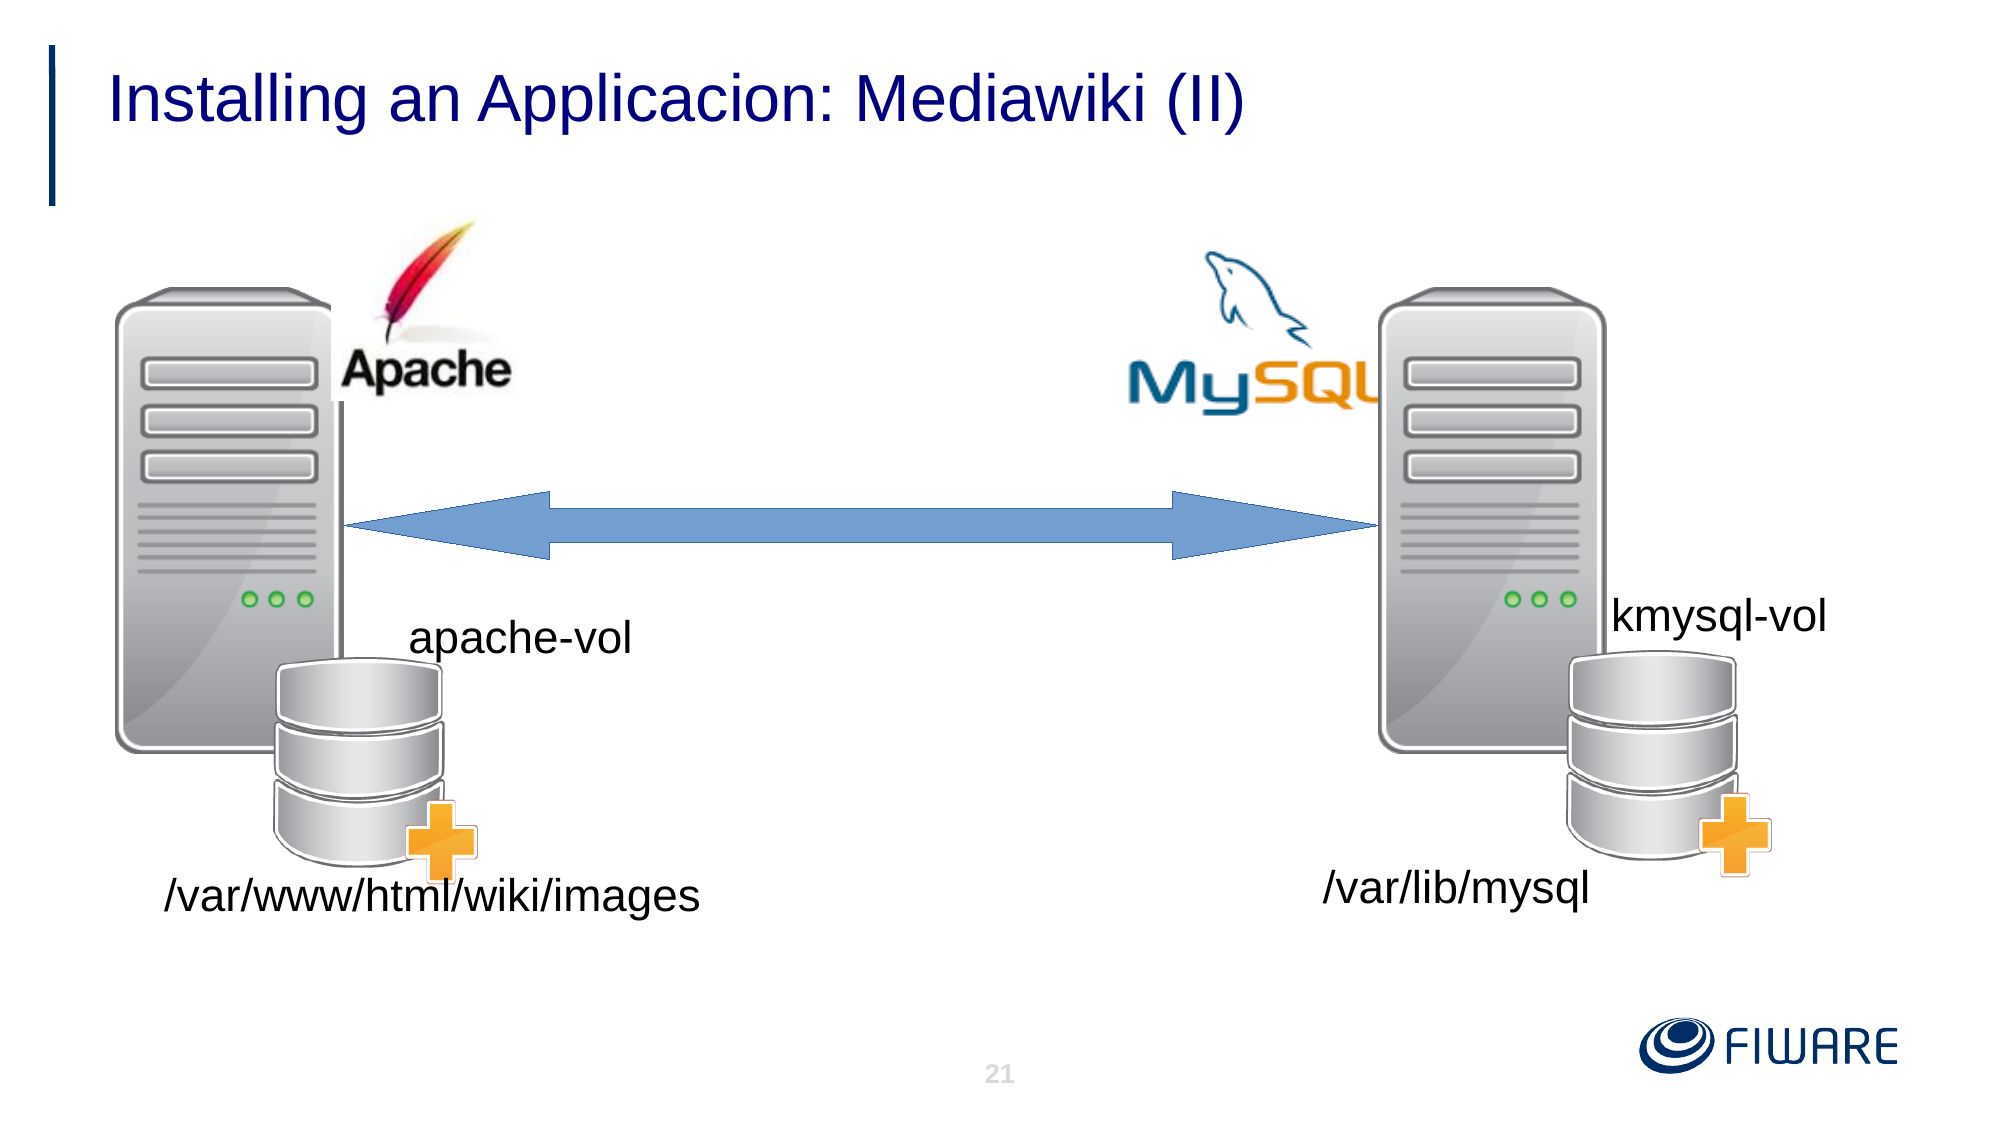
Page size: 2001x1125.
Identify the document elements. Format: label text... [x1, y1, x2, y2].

text_box kmysql-vol [1596, 582, 1890, 665]
text_box /var/www/html/wiki/images [149, 862, 792, 945]
picture [115, 217, 532, 862]
text_box apache-vol [393, 604, 697, 688]
slide_number <number> [887, 1042, 1113, 1103]
picture [1119, 244, 1784, 893]
text_box [343, 491, 1379, 560]
text_box /var/lib/mysql [1308, 854, 1657, 937]
title Installing an Applicacion: Mediawiki (II) [92, 47, 1704, 201]
picture [1635, 1012, 1905, 1077]
